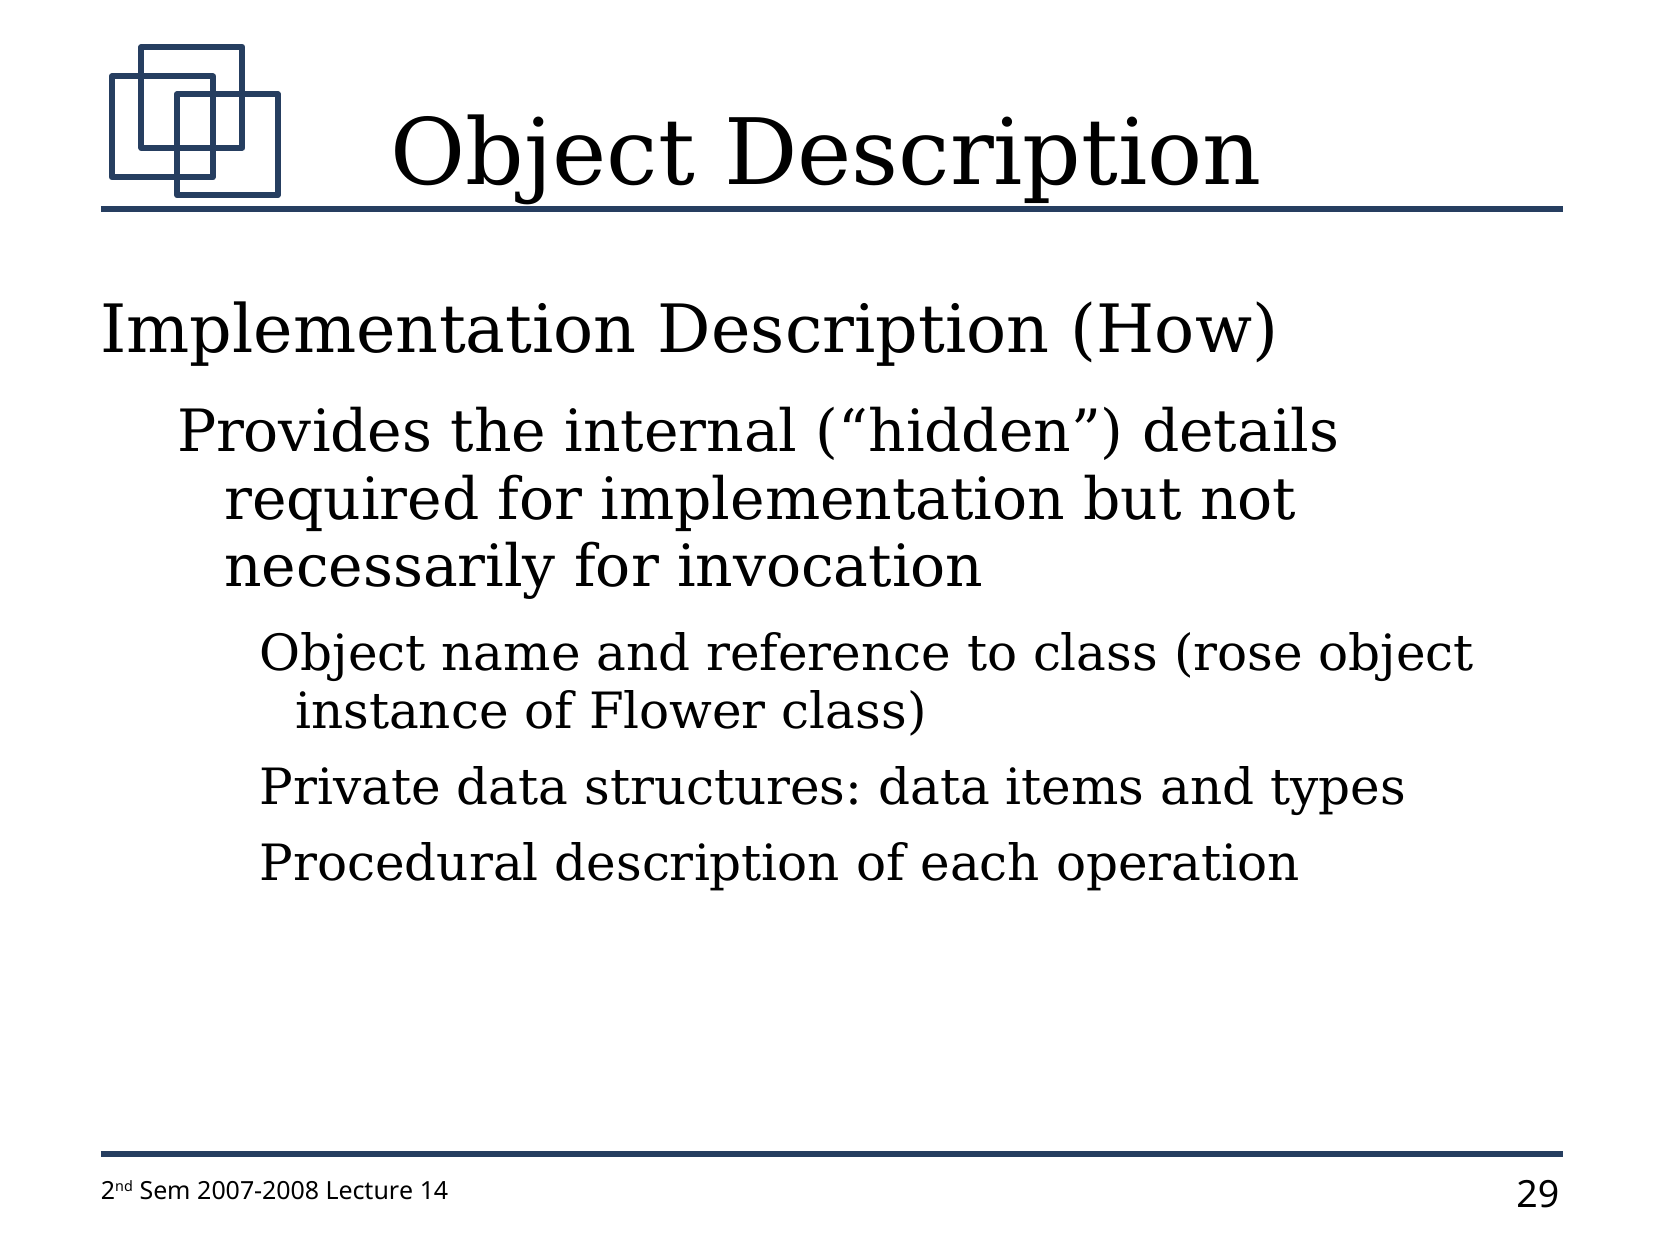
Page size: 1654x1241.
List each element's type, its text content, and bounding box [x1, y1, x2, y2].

title Object Description [82, 49, 1571, 257]
list Implementation Description (How) Provides the internal (“hidden”) details required for implementation but not necessarily for invocation Object name and reference to class (rose object instance of Flower class) Private data structures: data items and types Procedural description of each operation [82, 290, 1571, 1109]
